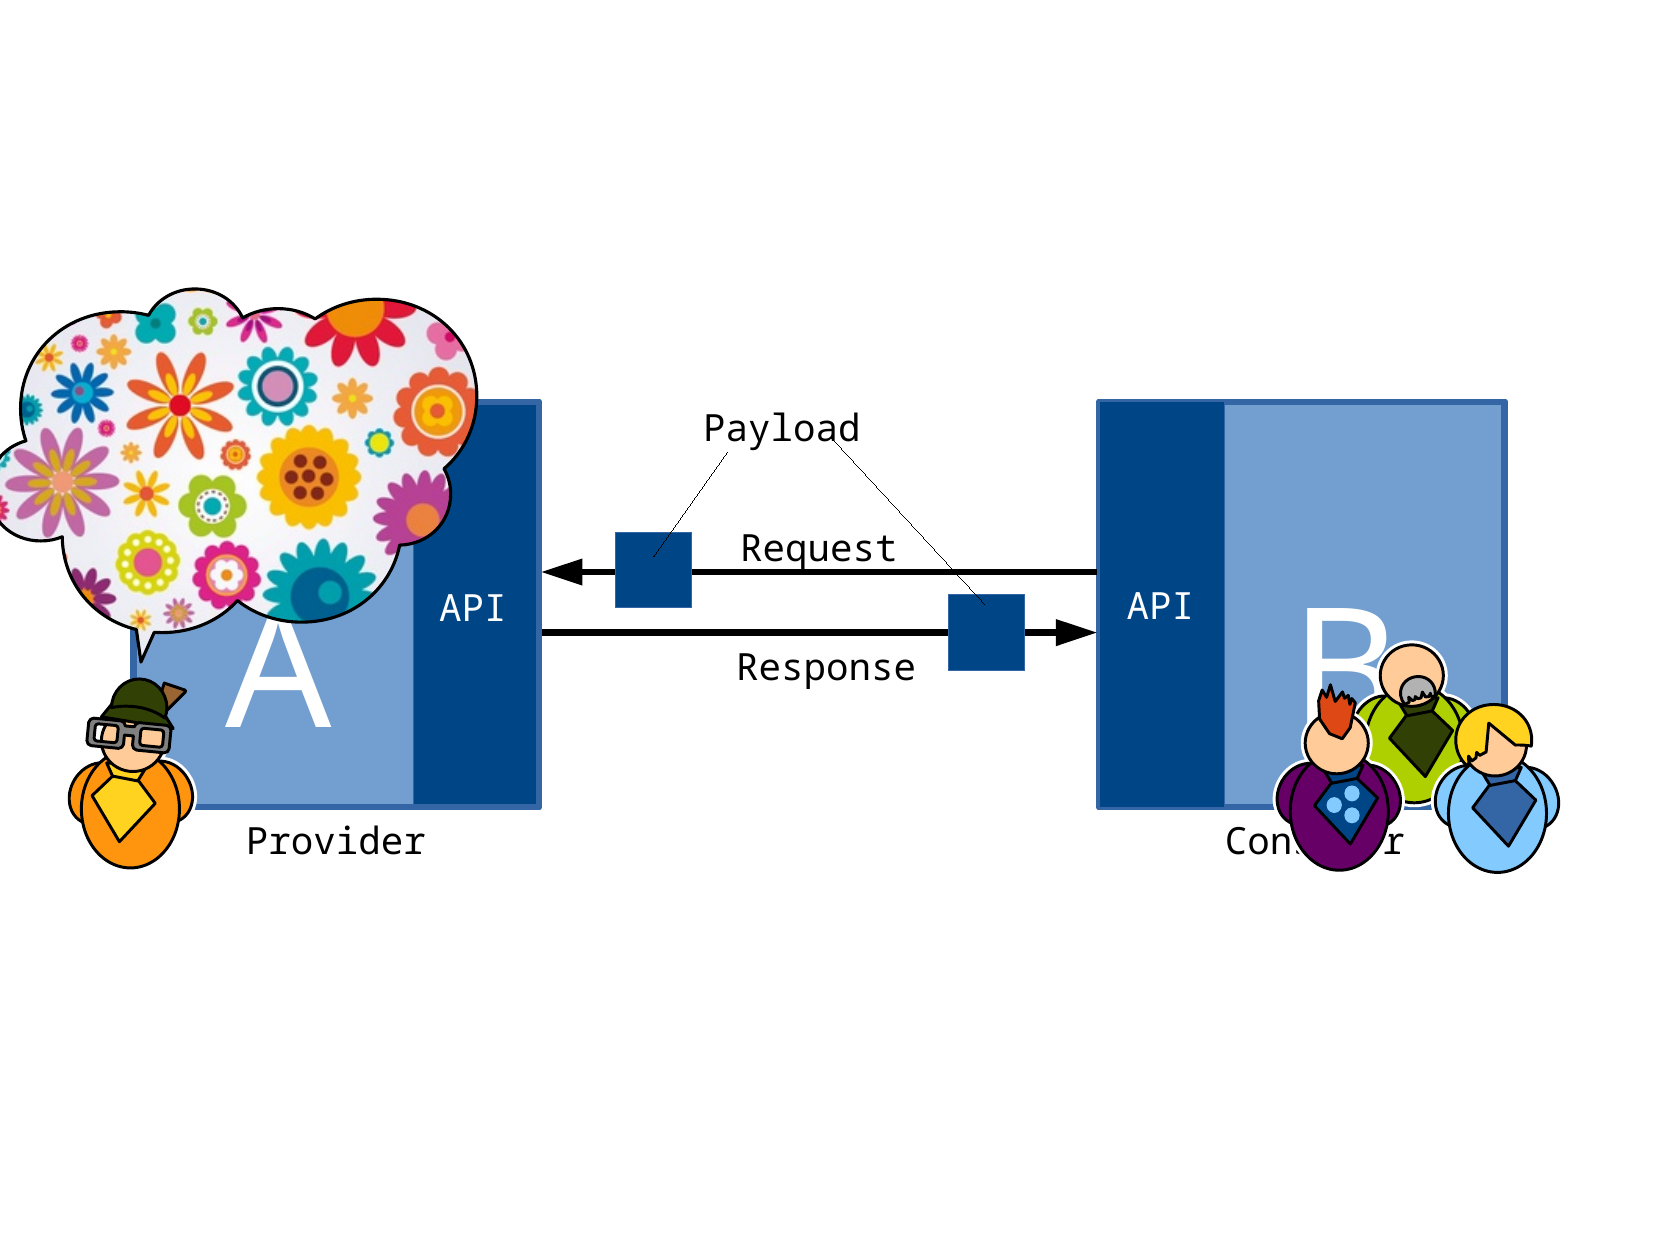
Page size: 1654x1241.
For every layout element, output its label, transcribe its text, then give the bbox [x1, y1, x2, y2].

text_box [1099, 401, 1559, 873]
text_box Consumer [1210, 807, 1319, 866]
text_box B [1277, 541, 1422, 751]
text_box Response [721, 632, 932, 691]
text_box [0, 288, 536, 868]
text_box Consumer [1360, 807, 1420, 866]
text_box Request [725, 513, 913, 573]
text_box Provider [231, 810, 441, 866]
text_box A [210, 602, 358, 751]
text_box API [1111, 572, 1209, 631]
text_box API [424, 574, 522, 633]
text_box [948, 594, 1025, 671]
text_box Payload [688, 393, 876, 453]
text_box [615, 532, 692, 608]
